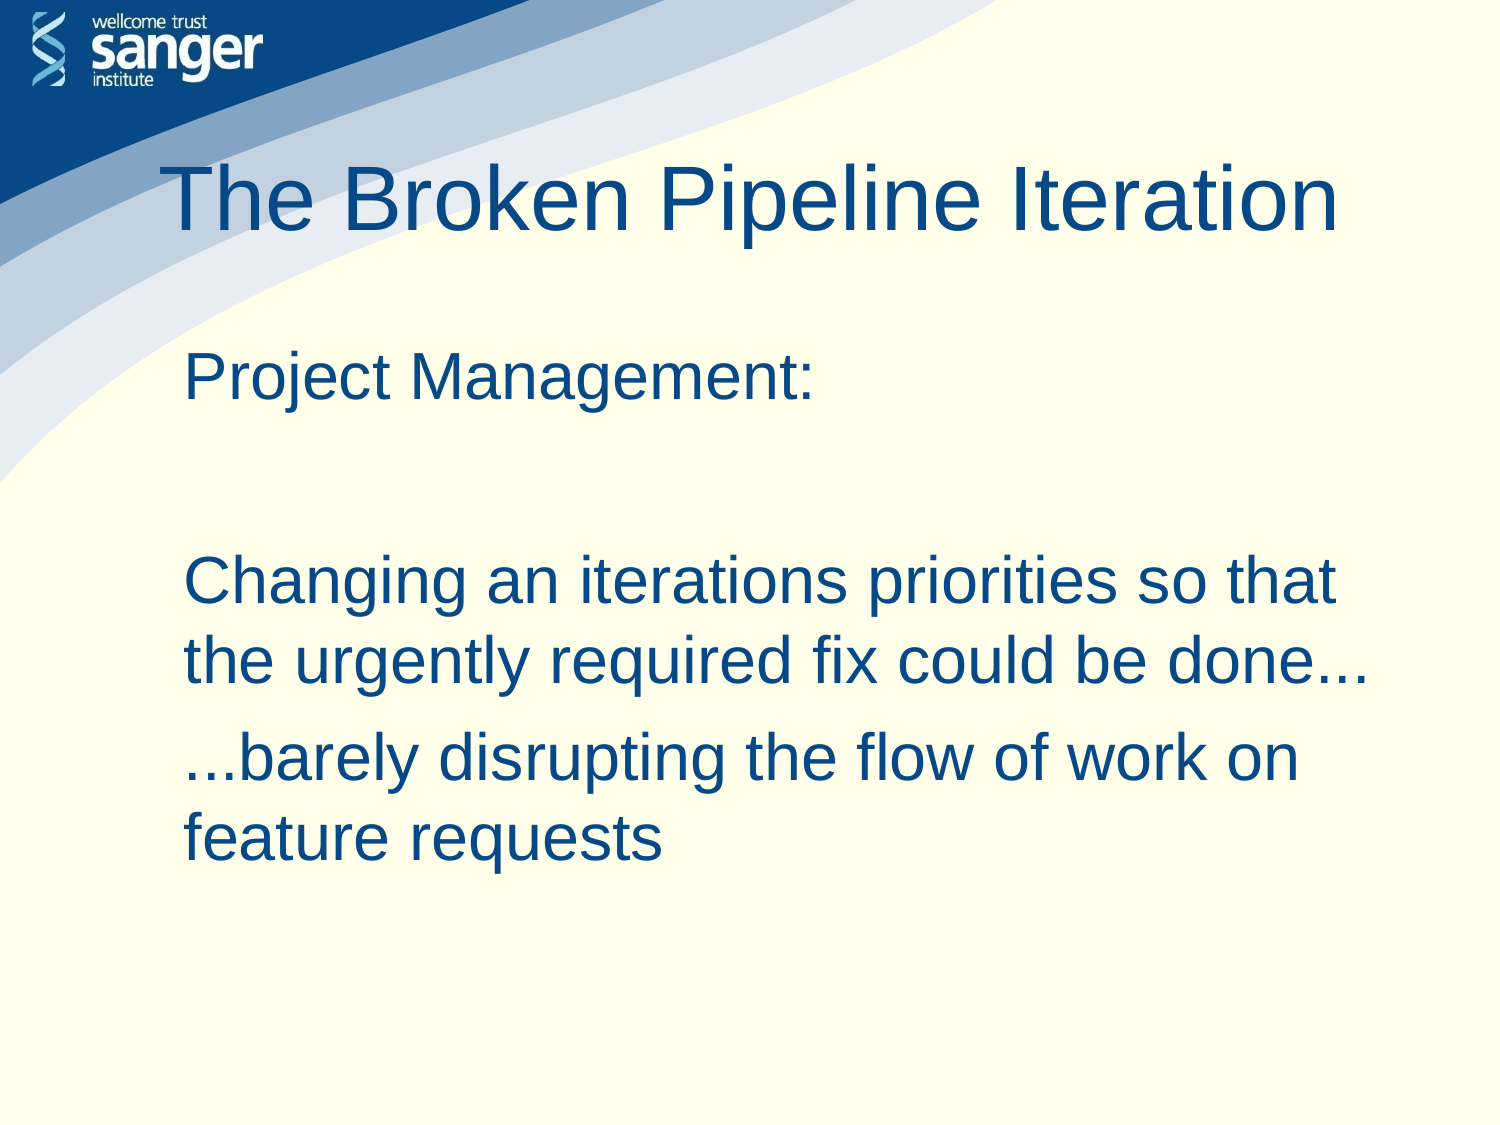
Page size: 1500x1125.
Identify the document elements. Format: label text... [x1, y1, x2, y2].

title The Broken Pipeline Iteration [112, 75, 1388, 312]
picture [12, 12, 263, 86]
list Project Management: Changing an iterations priorities so that the urgently required fix could be done... ...barely disrupting the flow of work on feature requests [112, 324, 1388, 1001]
